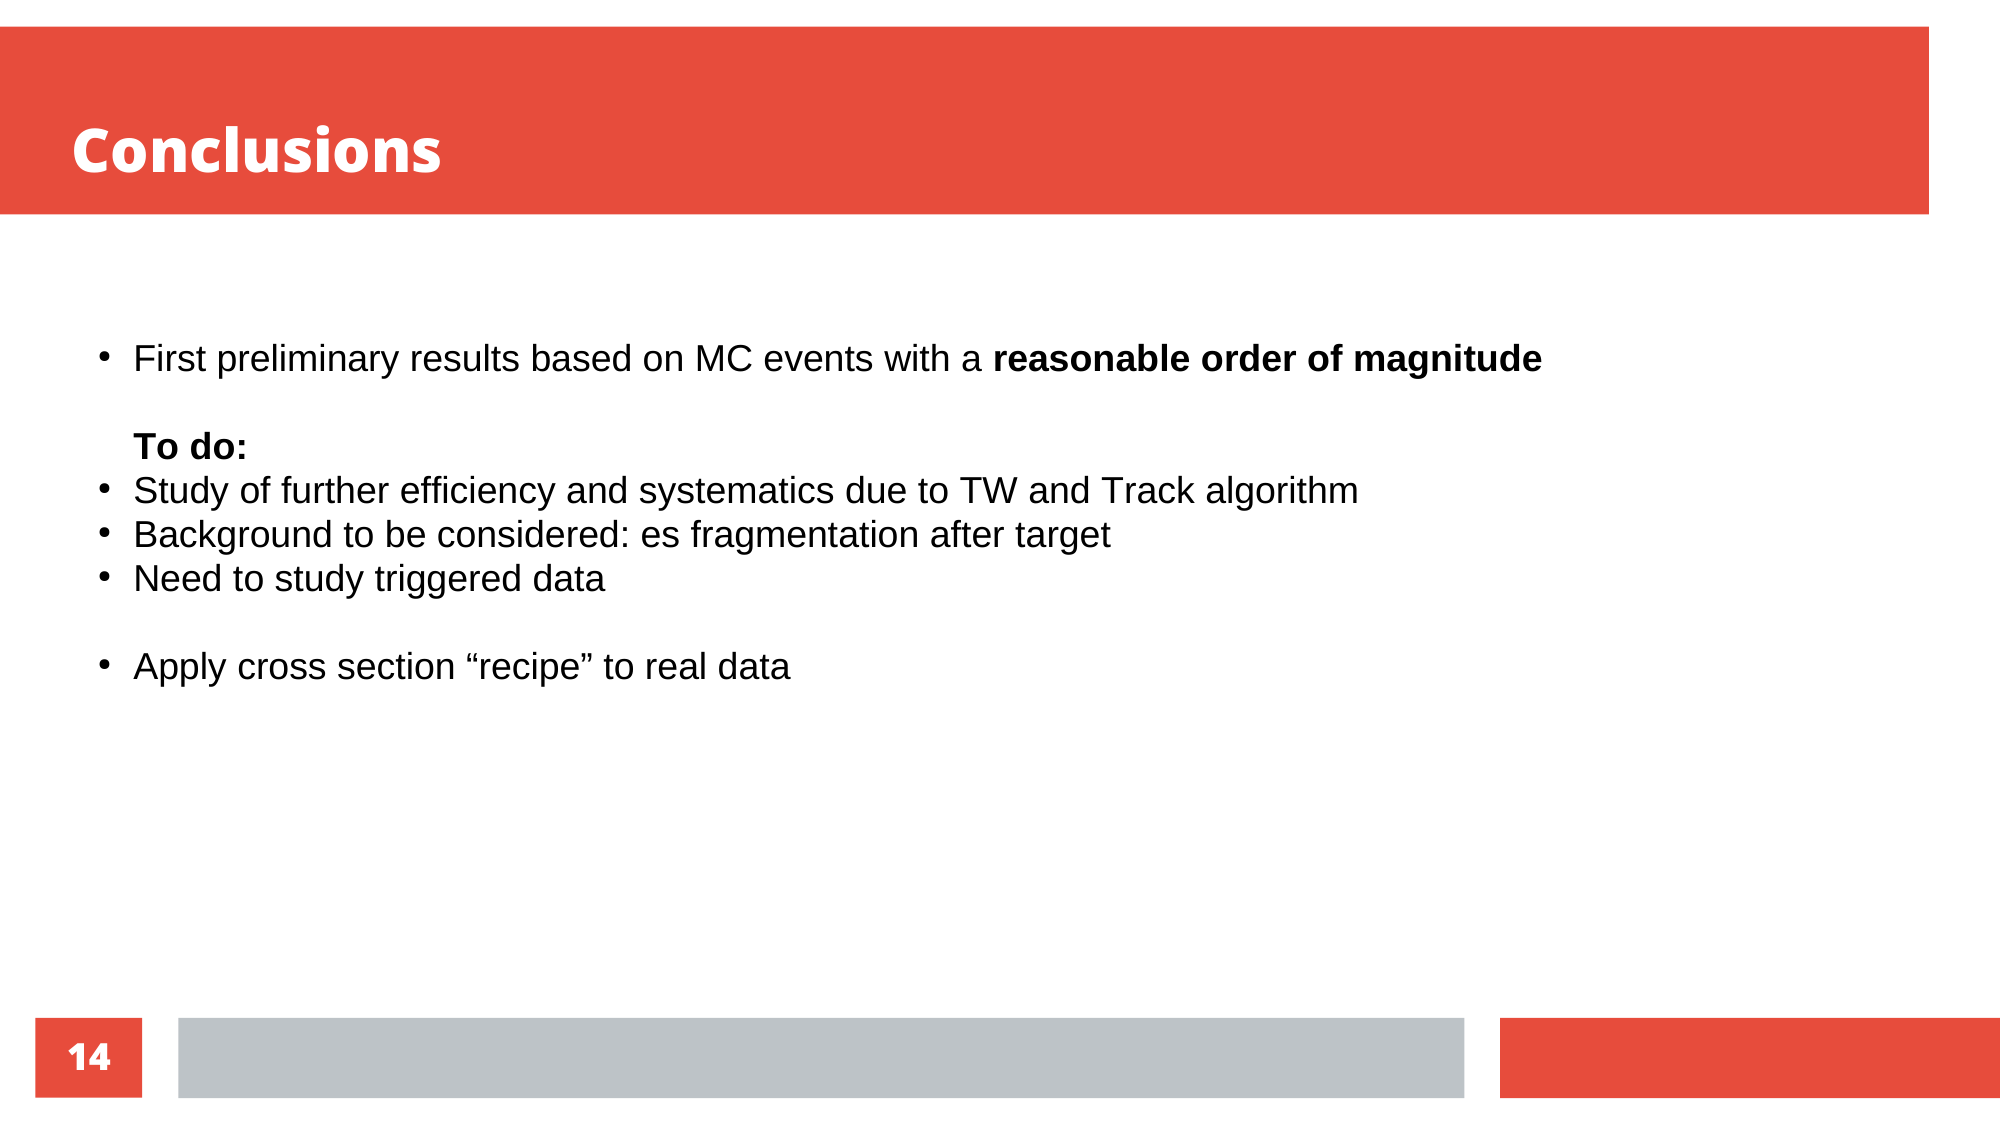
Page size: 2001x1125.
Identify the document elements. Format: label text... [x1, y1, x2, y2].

title Conclusions [71, 53, 1929, 188]
text_box First preliminary results based on MC events with a reasonable order of magnitude To do: Study of further efficiency and systematics due to TW and Track algorithm Background to be considered: es fragmentation after target Need to study triggered data Apply cross section “recipe” to real data [83, 283, 1963, 697]
